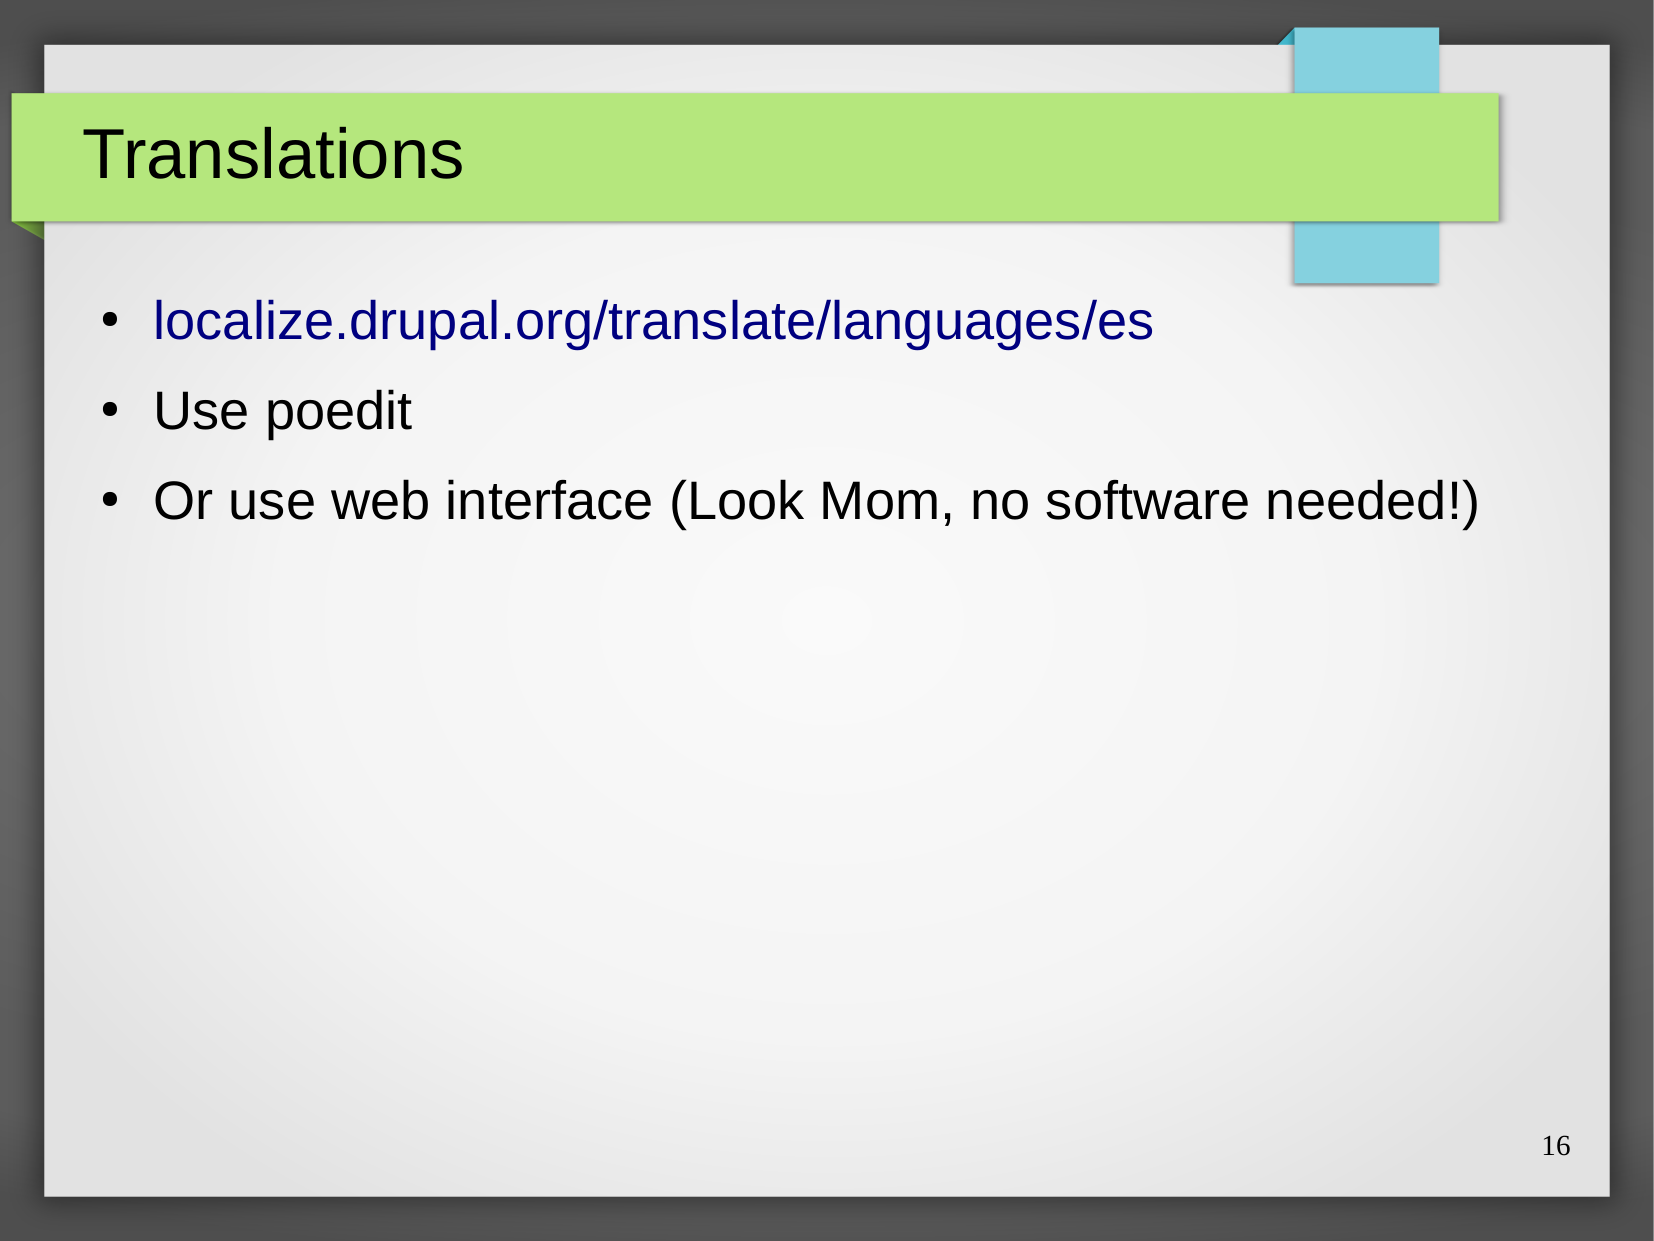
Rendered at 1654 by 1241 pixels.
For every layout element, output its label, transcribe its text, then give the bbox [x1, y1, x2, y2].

list localize.drupal.org/translate/languages/es Use poedit Or use web interface (Look Mom, no software needed!) [82, 290, 1571, 1010]
title Translations [82, 94, 1264, 213]
picture [0, 0, 1654, 1241]
